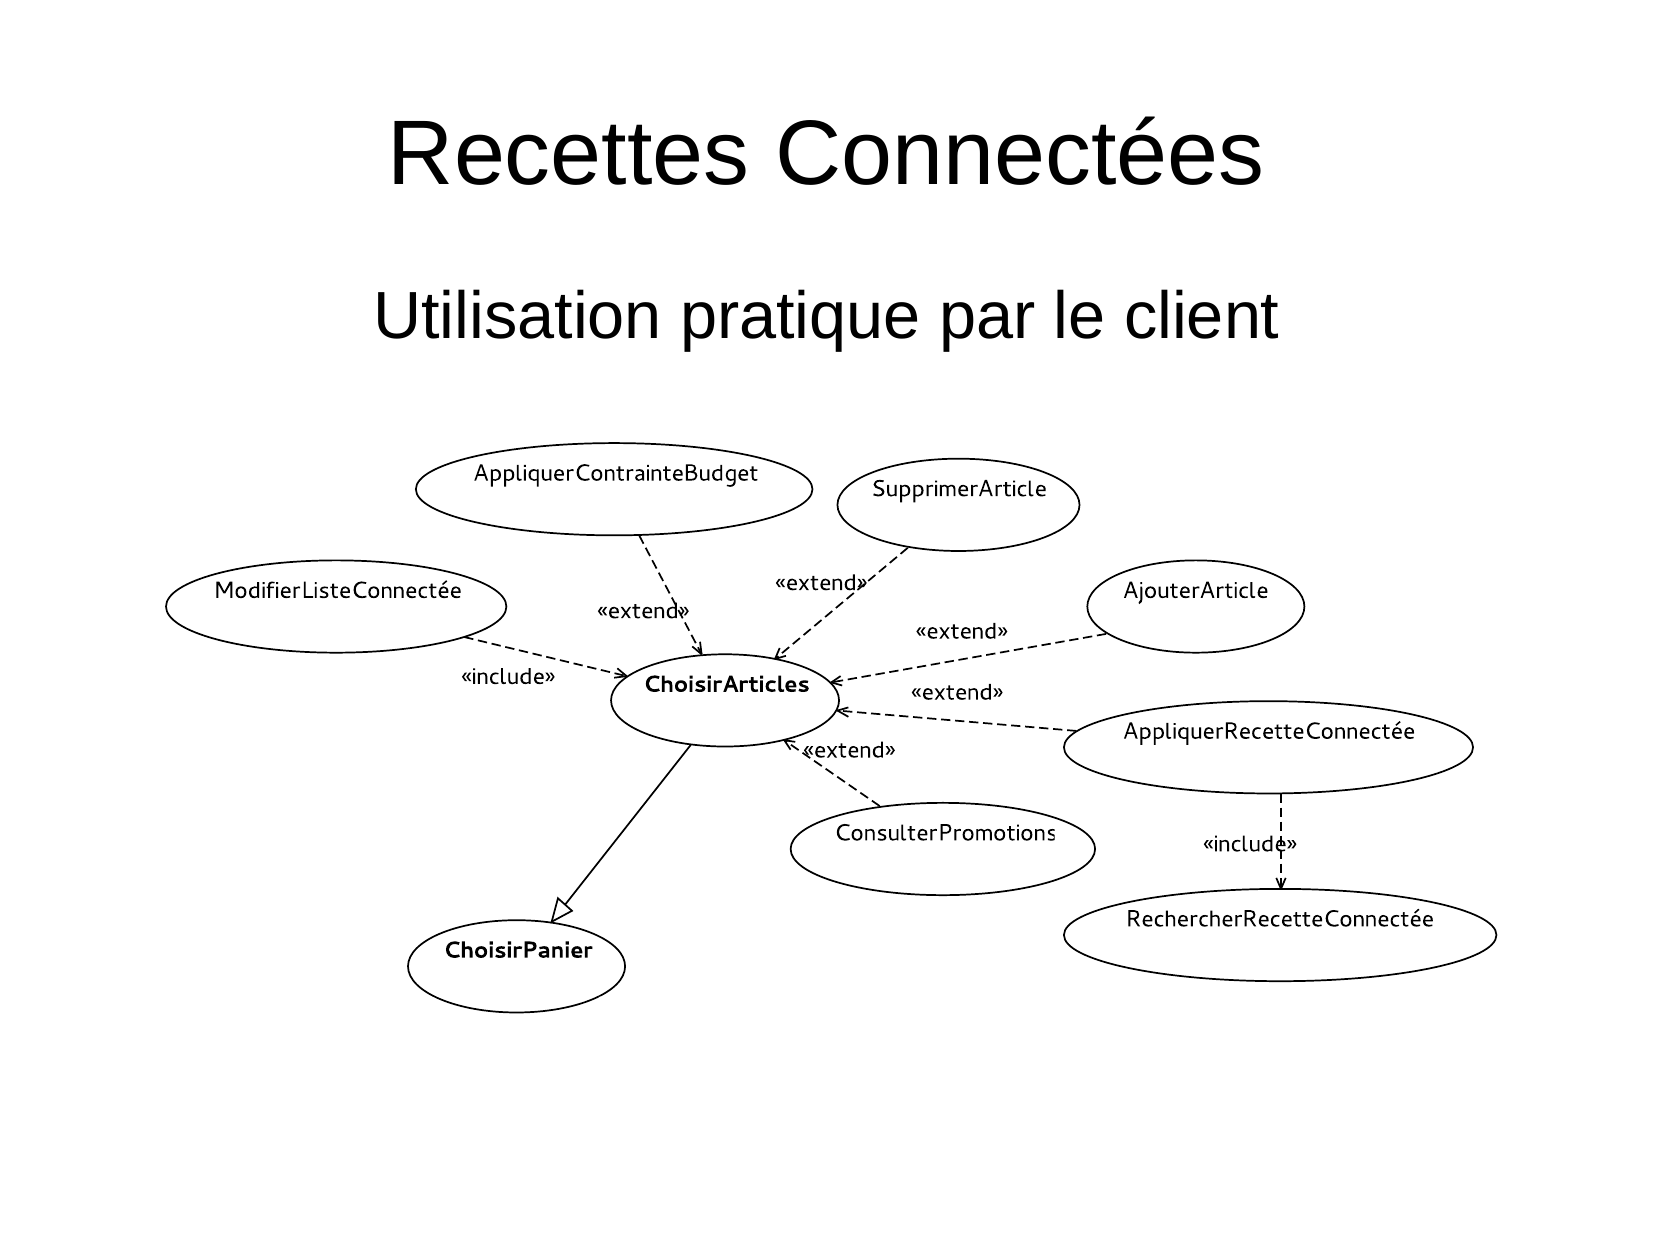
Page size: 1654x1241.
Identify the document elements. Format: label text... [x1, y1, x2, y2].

subtitle Utilisation pratique par le client [82, 236, 1571, 395]
title Recettes Connectées [82, 49, 1571, 236]
picture [165, 442, 1498, 1015]
